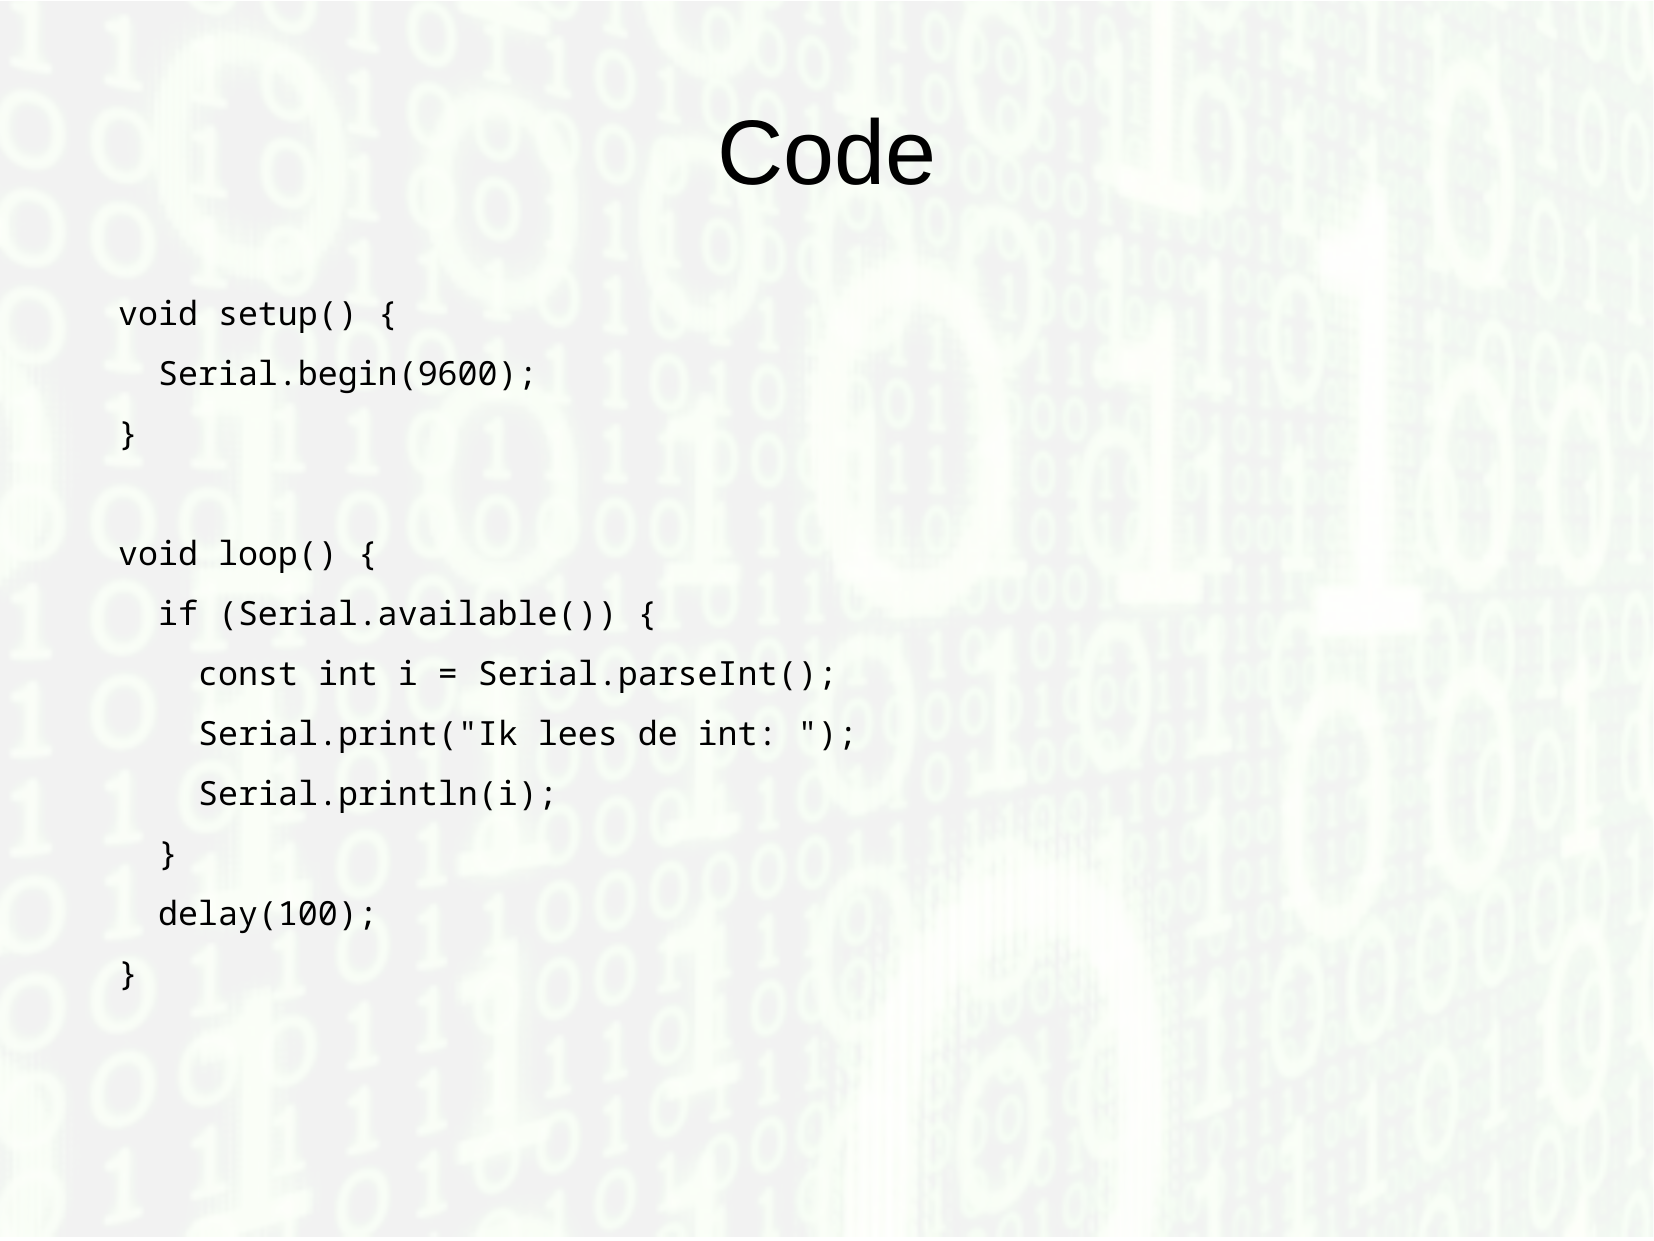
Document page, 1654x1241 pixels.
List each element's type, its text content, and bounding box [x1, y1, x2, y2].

list void setup() { Serial.begin(9600); } void loop() { if (Serial.available()) { const int i = Serial.parseInt(); Serial.print("Ik lees de int: "); Serial.println(i); } delay(100); } [82, 290, 1571, 1010]
picture [0, 1, 1654, 1237]
title Code [82, 49, 1571, 257]
